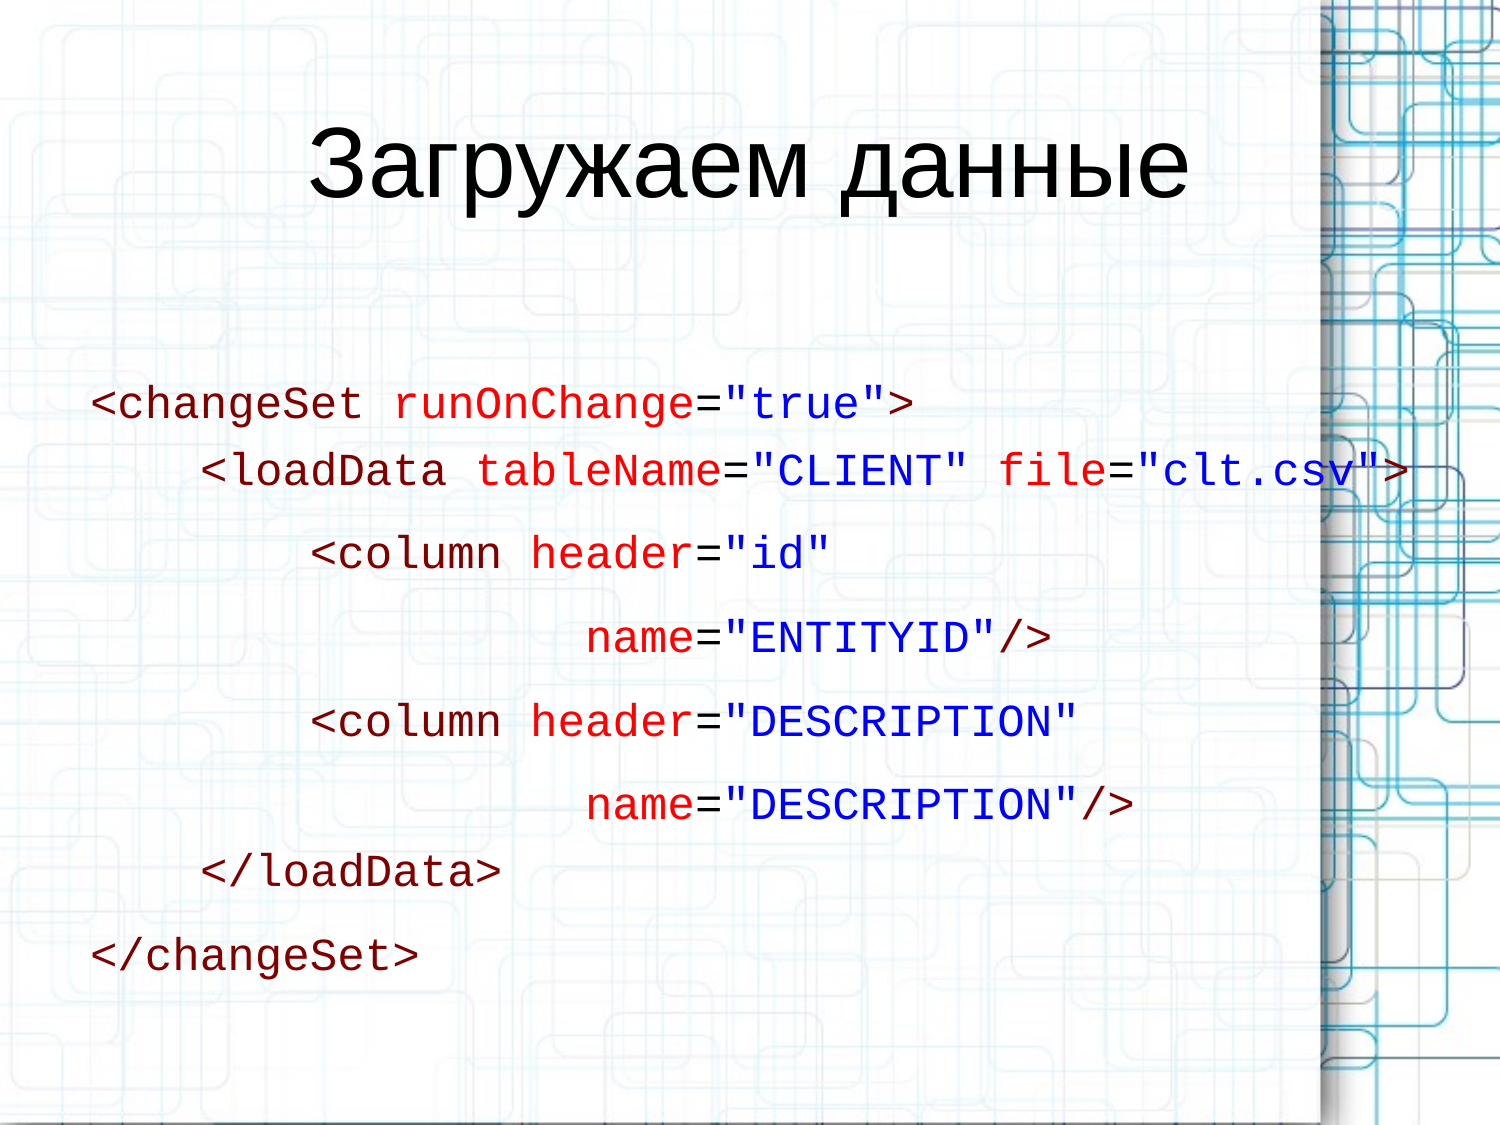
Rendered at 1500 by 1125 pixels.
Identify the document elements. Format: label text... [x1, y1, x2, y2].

picture [0, 0, 1500, 1125]
list <changeSet runOnChange="true"> <loadData tableName="CLIENT" file="clt.csv"> <column header="id" name="ENTITYID"/> <column header="DESCRIPTION" name="DESCRIPTION"/> </loadData> </changeSet> [75, 262, 1486, 1078]
title Загружаем данные [75, 45, 1425, 233]
